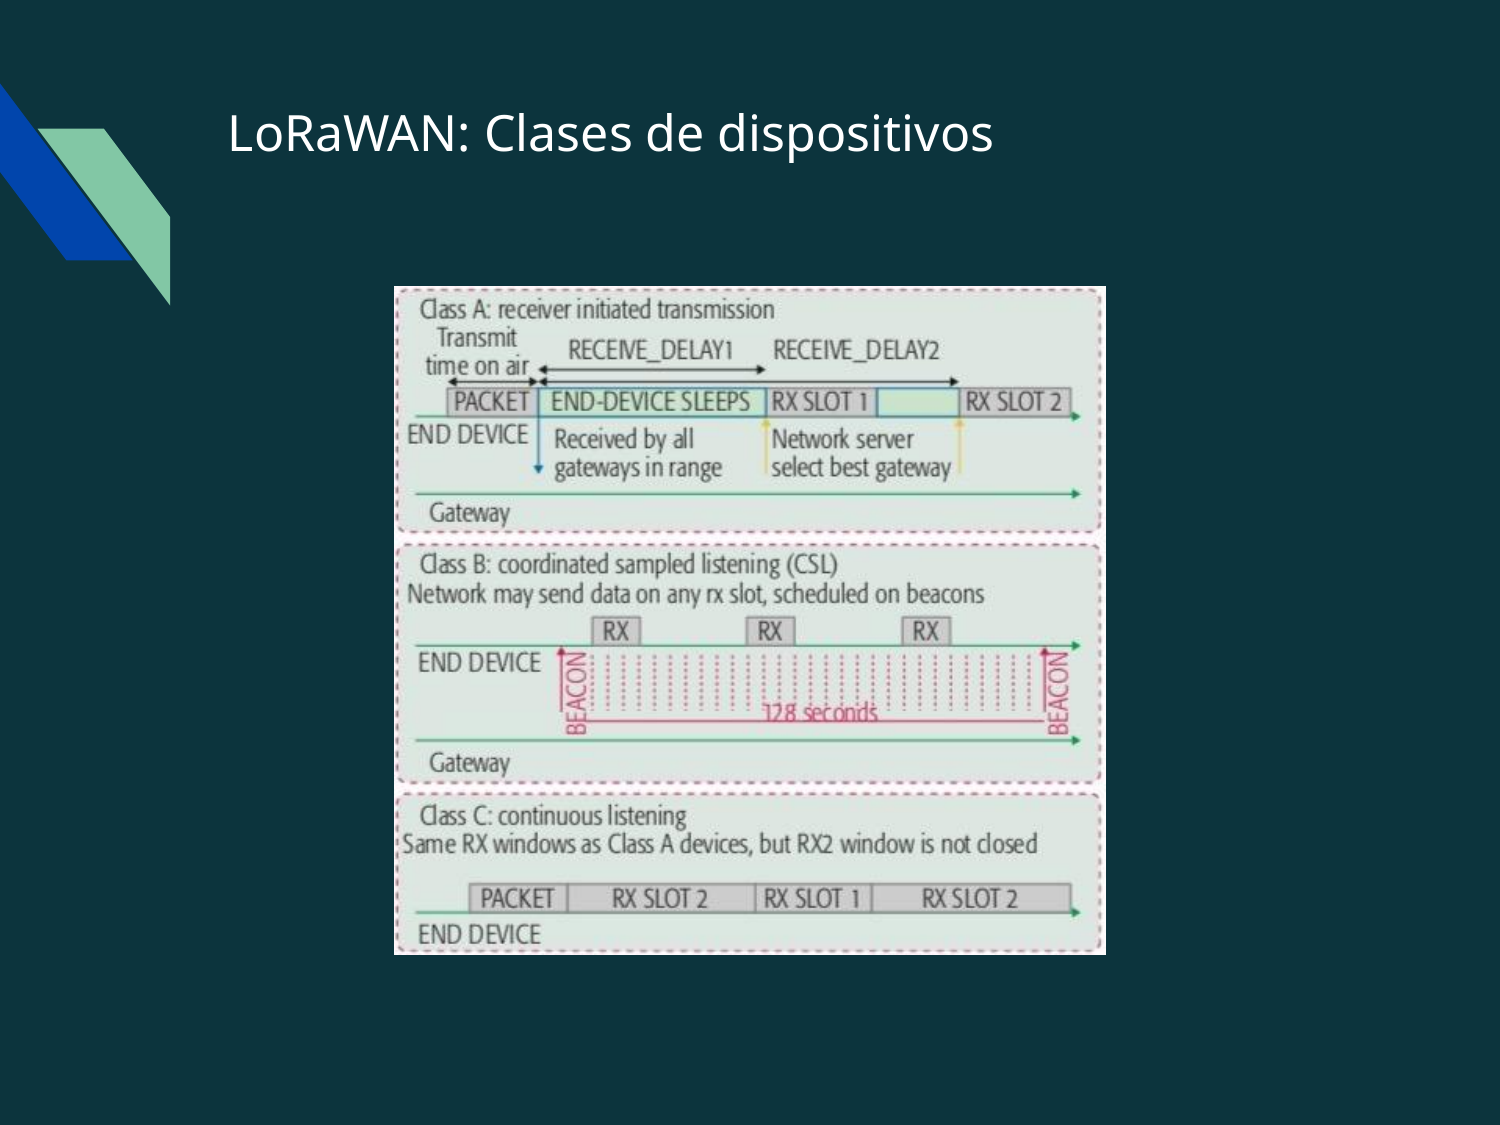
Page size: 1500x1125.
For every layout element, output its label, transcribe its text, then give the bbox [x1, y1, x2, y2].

title LoRaWAN: Clases de dispositivos [212, 86, 1368, 287]
picture [394, 286, 1106, 955]
